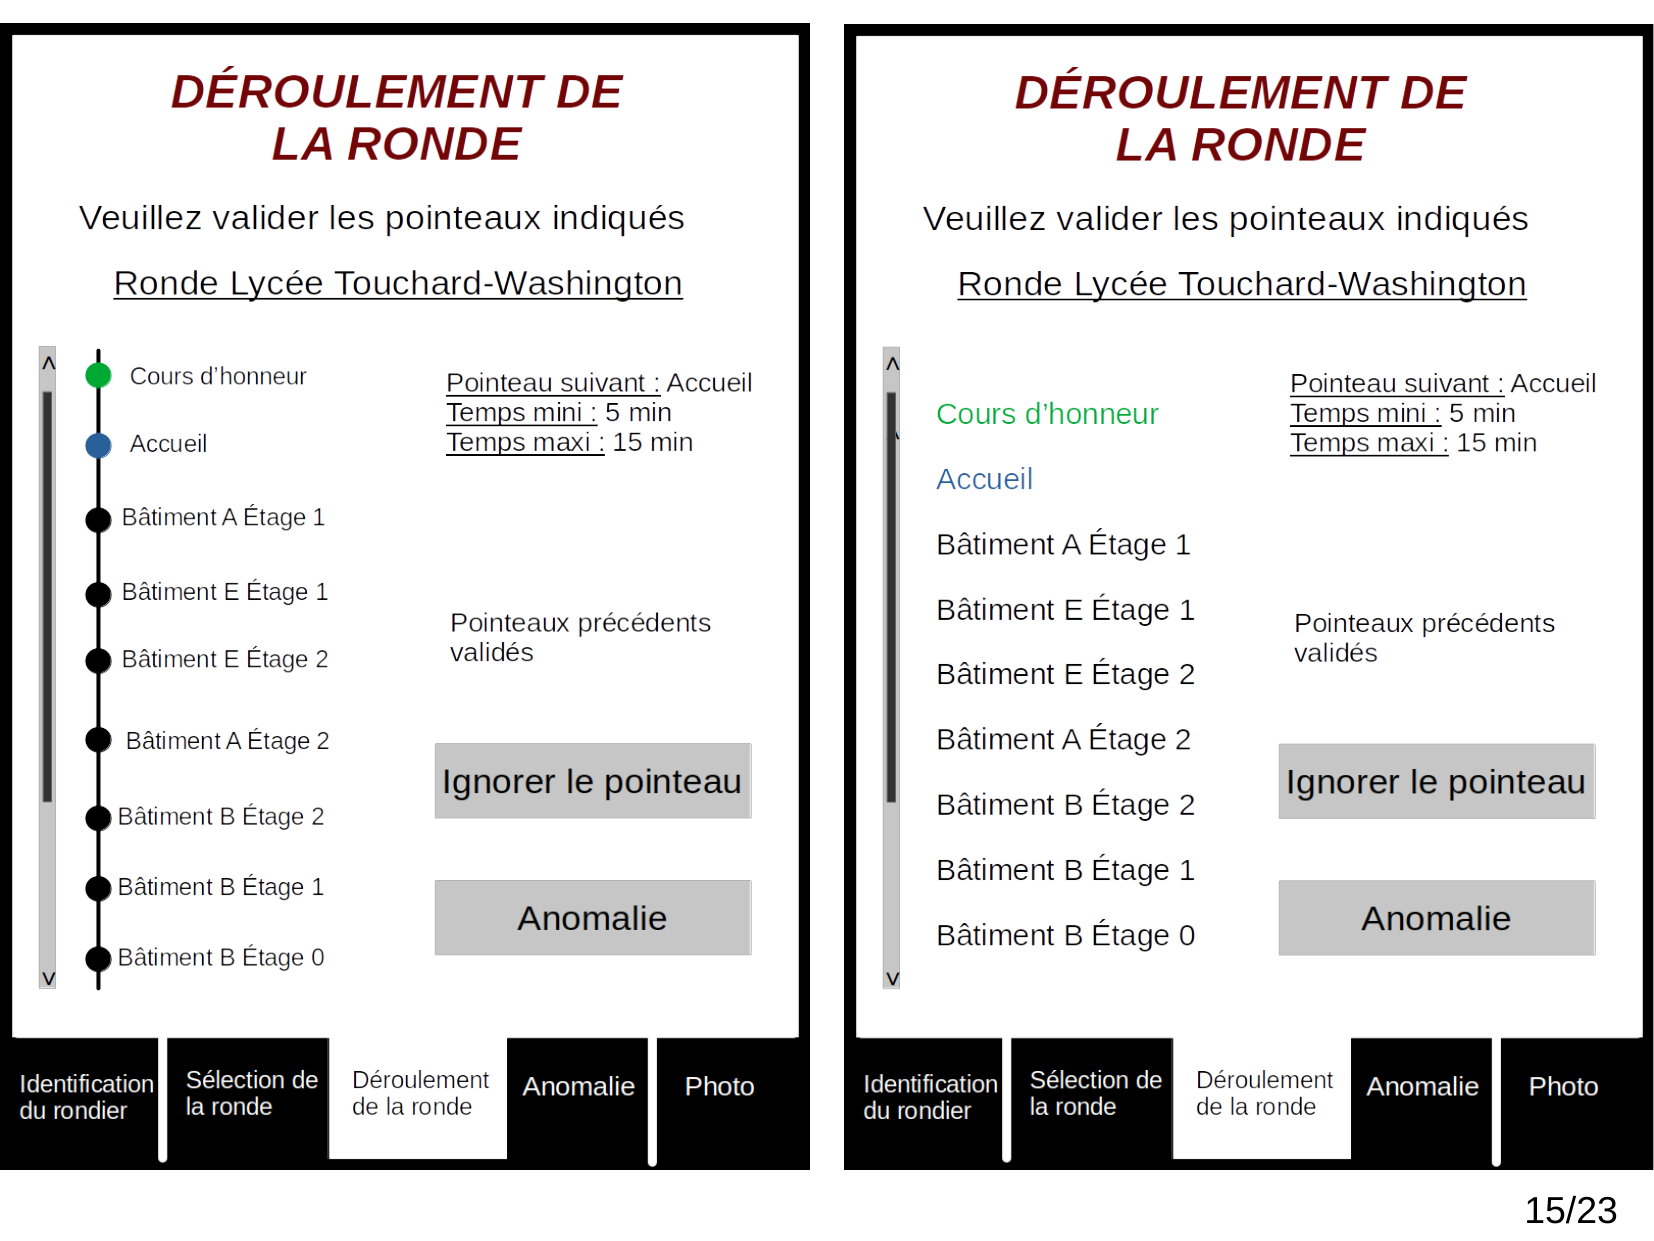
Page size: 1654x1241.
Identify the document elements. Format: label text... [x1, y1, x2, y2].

picture [0, 23, 810, 1170]
picture [844, 24, 1654, 1170]
text_box <numéro>/23 [1509, 1182, 1654, 1241]
